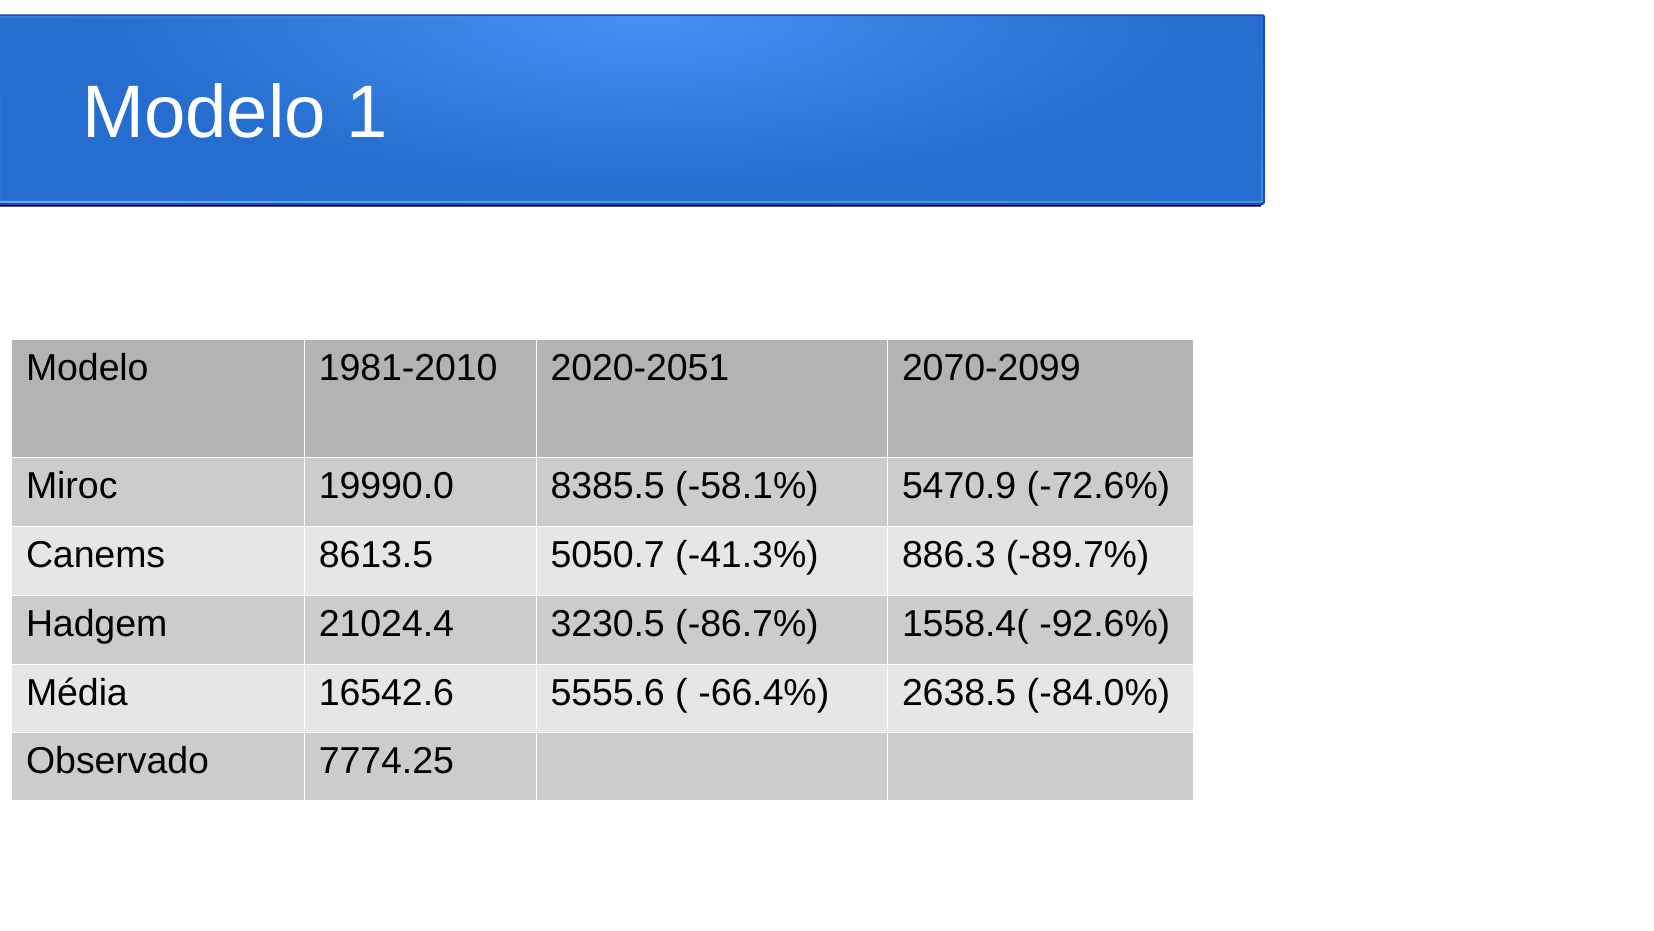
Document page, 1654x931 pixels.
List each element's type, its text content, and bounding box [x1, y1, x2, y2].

table_cell Miroc [12, 458, 304, 526]
table_cell 886.3 (-89.7%) [888, 527, 1193, 595]
table_cell [537, 733, 887, 800]
table_cell Canems [12, 527, 304, 595]
table_cell 5470.9 (-72.6%) [888, 458, 1193, 526]
table_cell 2638.5 (-84.0%) [888, 665, 1193, 732]
table_cell Hadgem [12, 596, 304, 664]
table_cell 21024.4 [305, 596, 536, 664]
table_cell 7774.25 [305, 733, 536, 800]
table_cell Média [12, 665, 304, 732]
table_cell 8613.5 [305, 527, 536, 595]
table_cell Observado [12, 733, 304, 800]
table_cell 5555.6 ( -66.4%) [537, 665, 887, 732]
table_cell 1558.4( -92.6%) [888, 596, 1193, 664]
table_cell 8385.5 (-58.1%) [537, 458, 887, 526]
table_cell 3230.5 (-86.7%) [537, 596, 887, 664]
table_header 2020-2051 [537, 340, 887, 457]
table_cell 5050.7 (-41.3%) [537, 527, 887, 595]
table_header Modelo [12, 340, 304, 457]
table_header 2070-2099 [888, 340, 1193, 457]
table_header 1981-2010 [305, 340, 536, 457]
title Modelo 1 [82, 29, 1235, 196]
table_cell [888, 733, 1193, 800]
table_cell 19990.0 [305, 458, 536, 526]
table_cell 16542.6 [305, 665, 536, 732]
